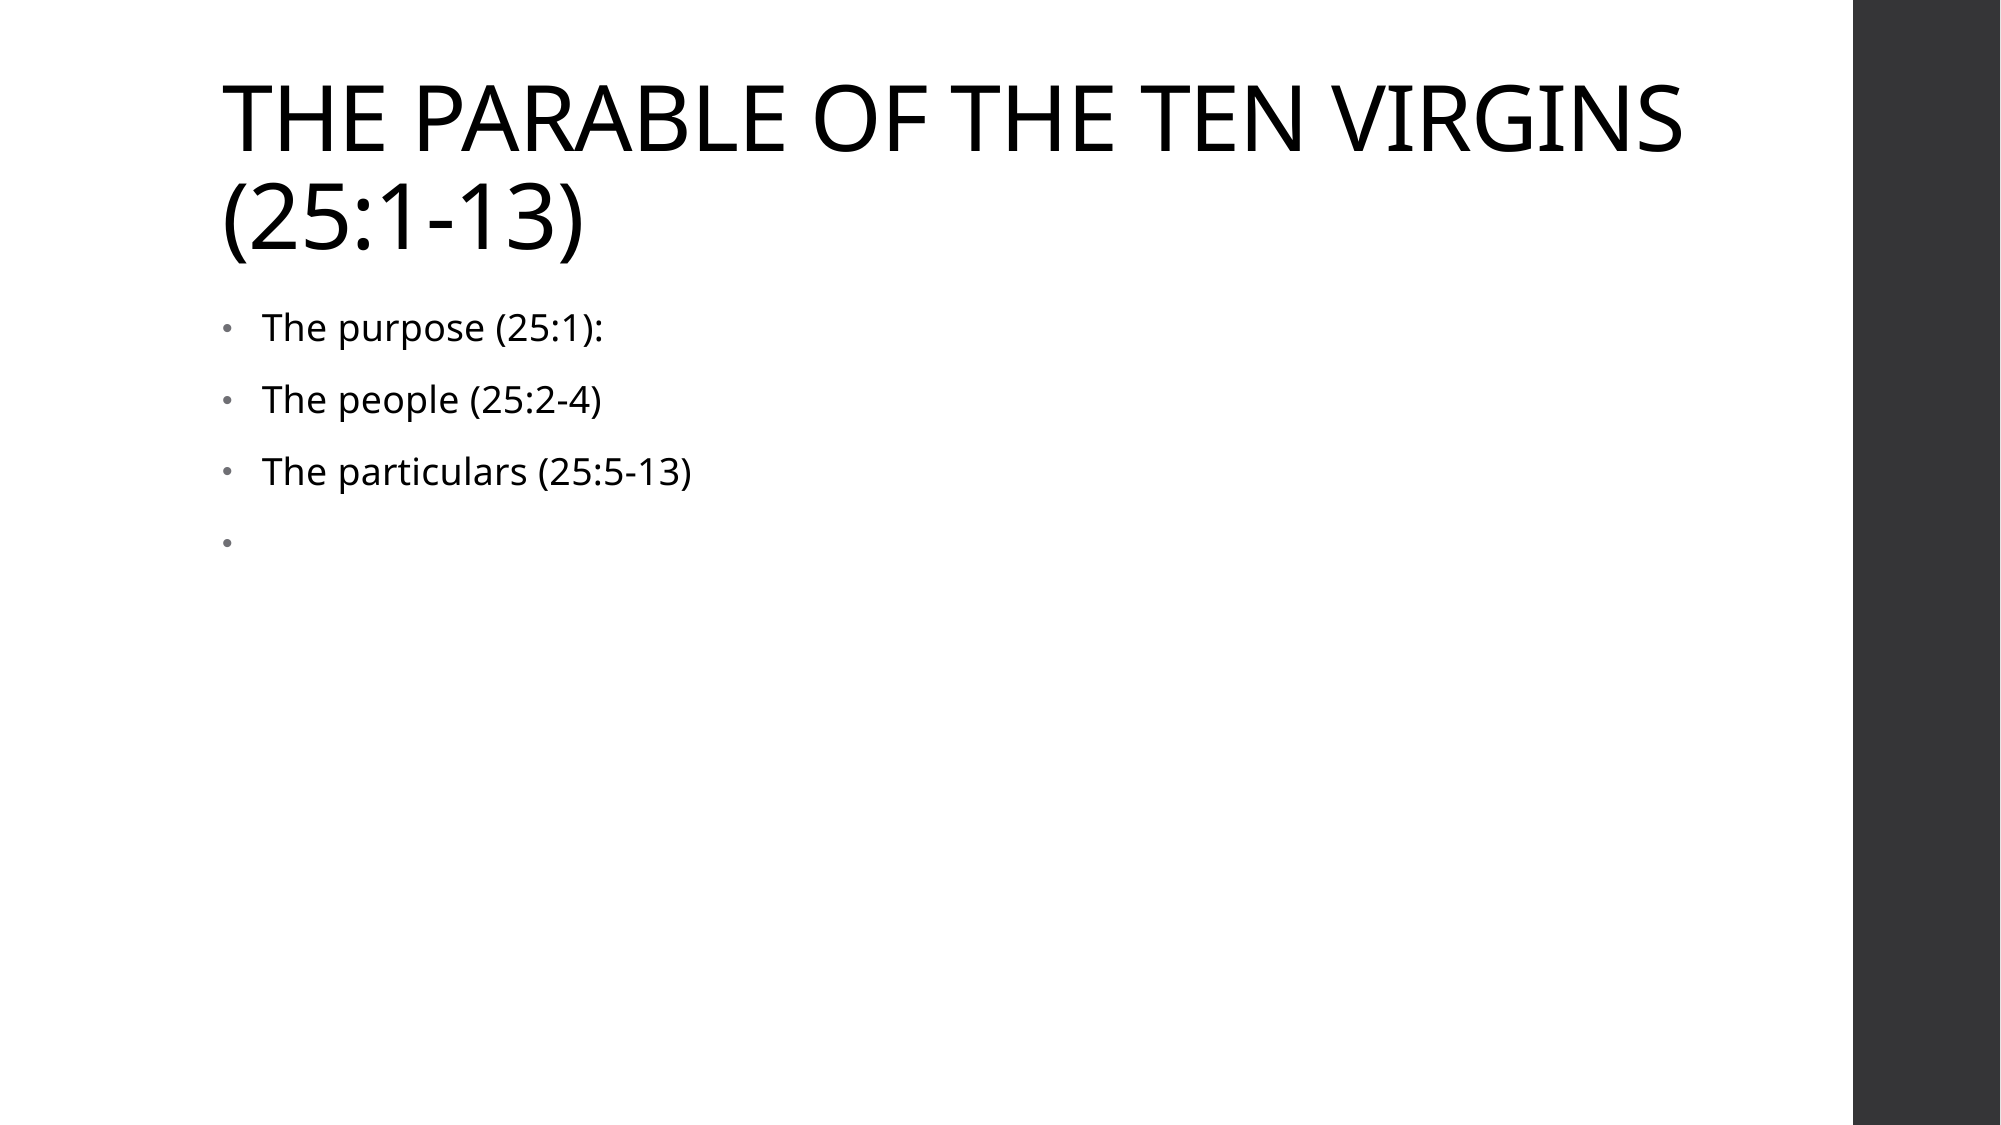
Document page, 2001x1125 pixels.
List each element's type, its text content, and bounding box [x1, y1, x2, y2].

title THE PARABLE OF THE TEN VIRGINS (25:1-13) [206, 60, 1797, 278]
list The purpose (25:1): The people (25:2-4) The particulars (25:5-13) [206, 299, 1617, 1014]
